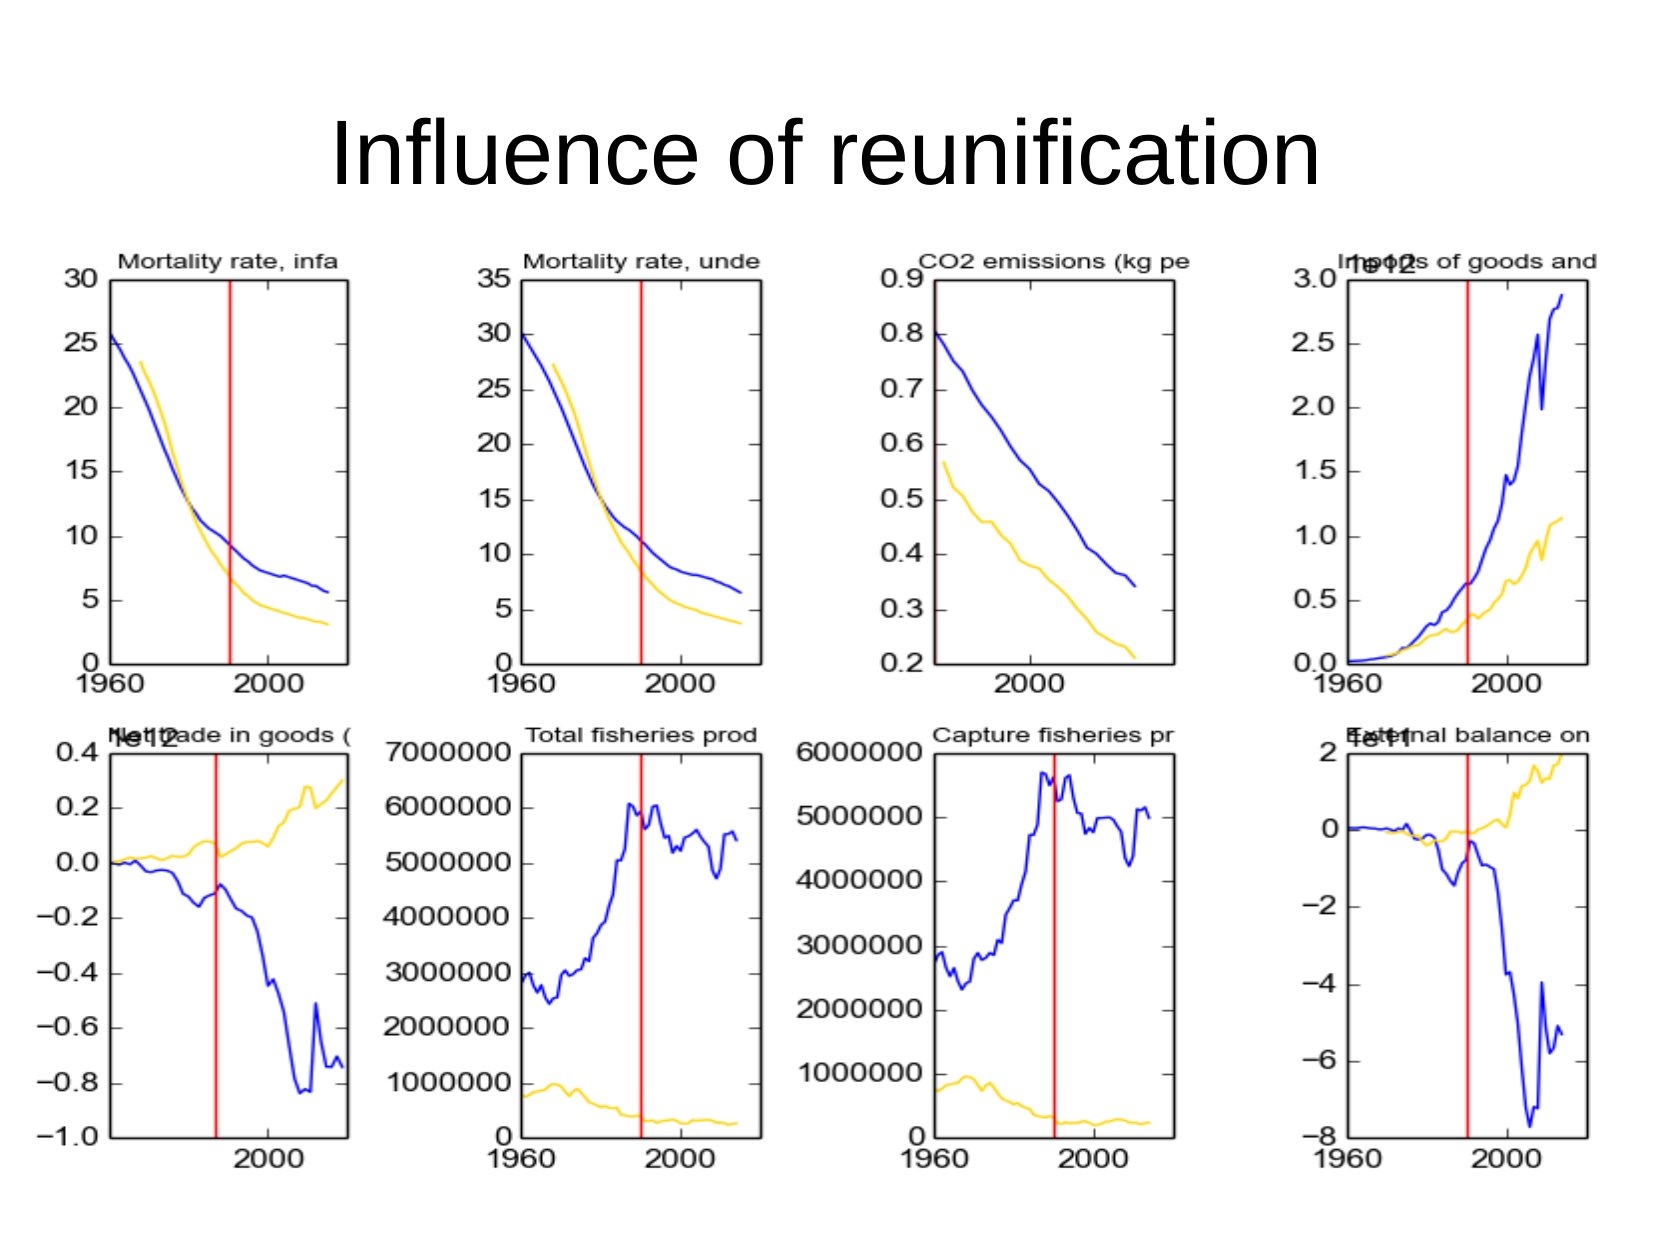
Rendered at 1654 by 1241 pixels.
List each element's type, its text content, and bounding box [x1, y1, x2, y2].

title Influence of reunification [82, 49, 1571, 224]
picture [0, 224, 1621, 1201]
